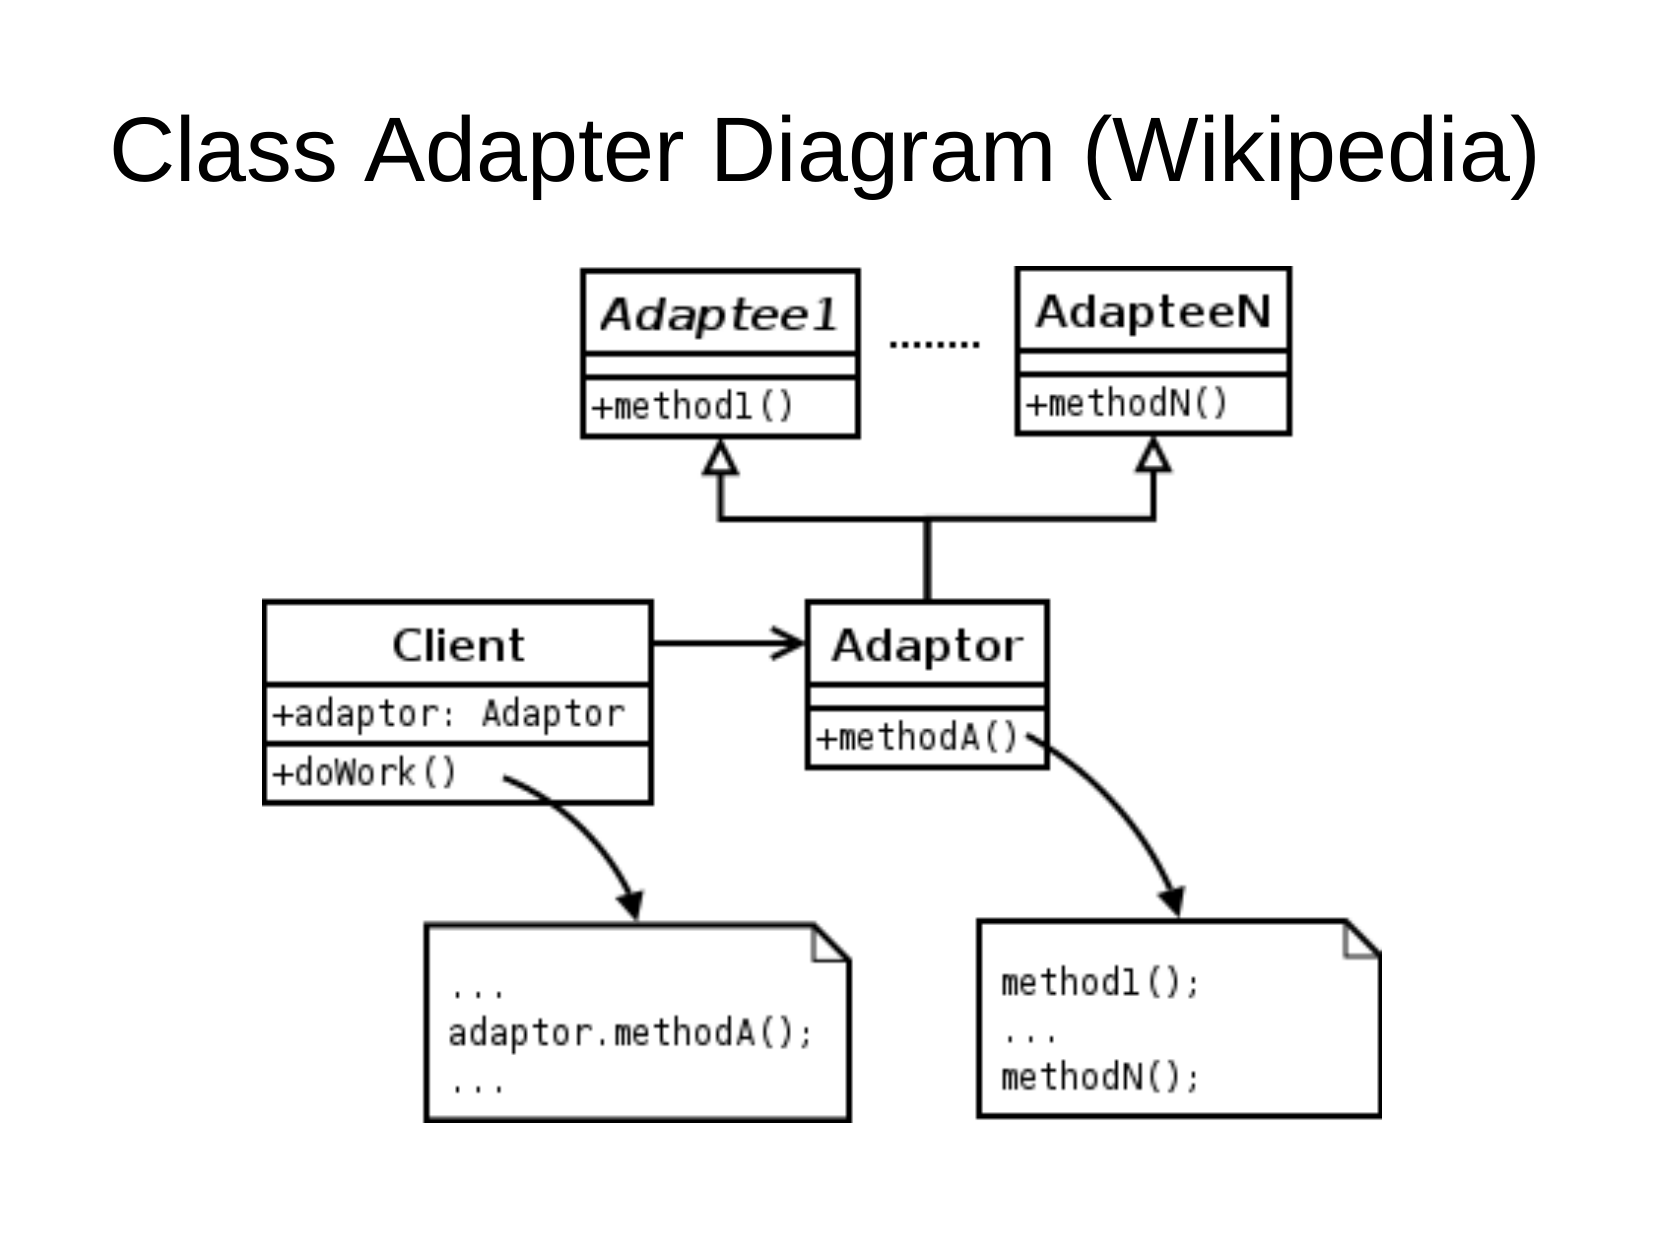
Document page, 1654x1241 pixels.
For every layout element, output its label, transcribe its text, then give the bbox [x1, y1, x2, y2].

title Class Adapter Diagram (Wikipedia) [82, 56, 1570, 249]
picture [262, 266, 1382, 1123]
